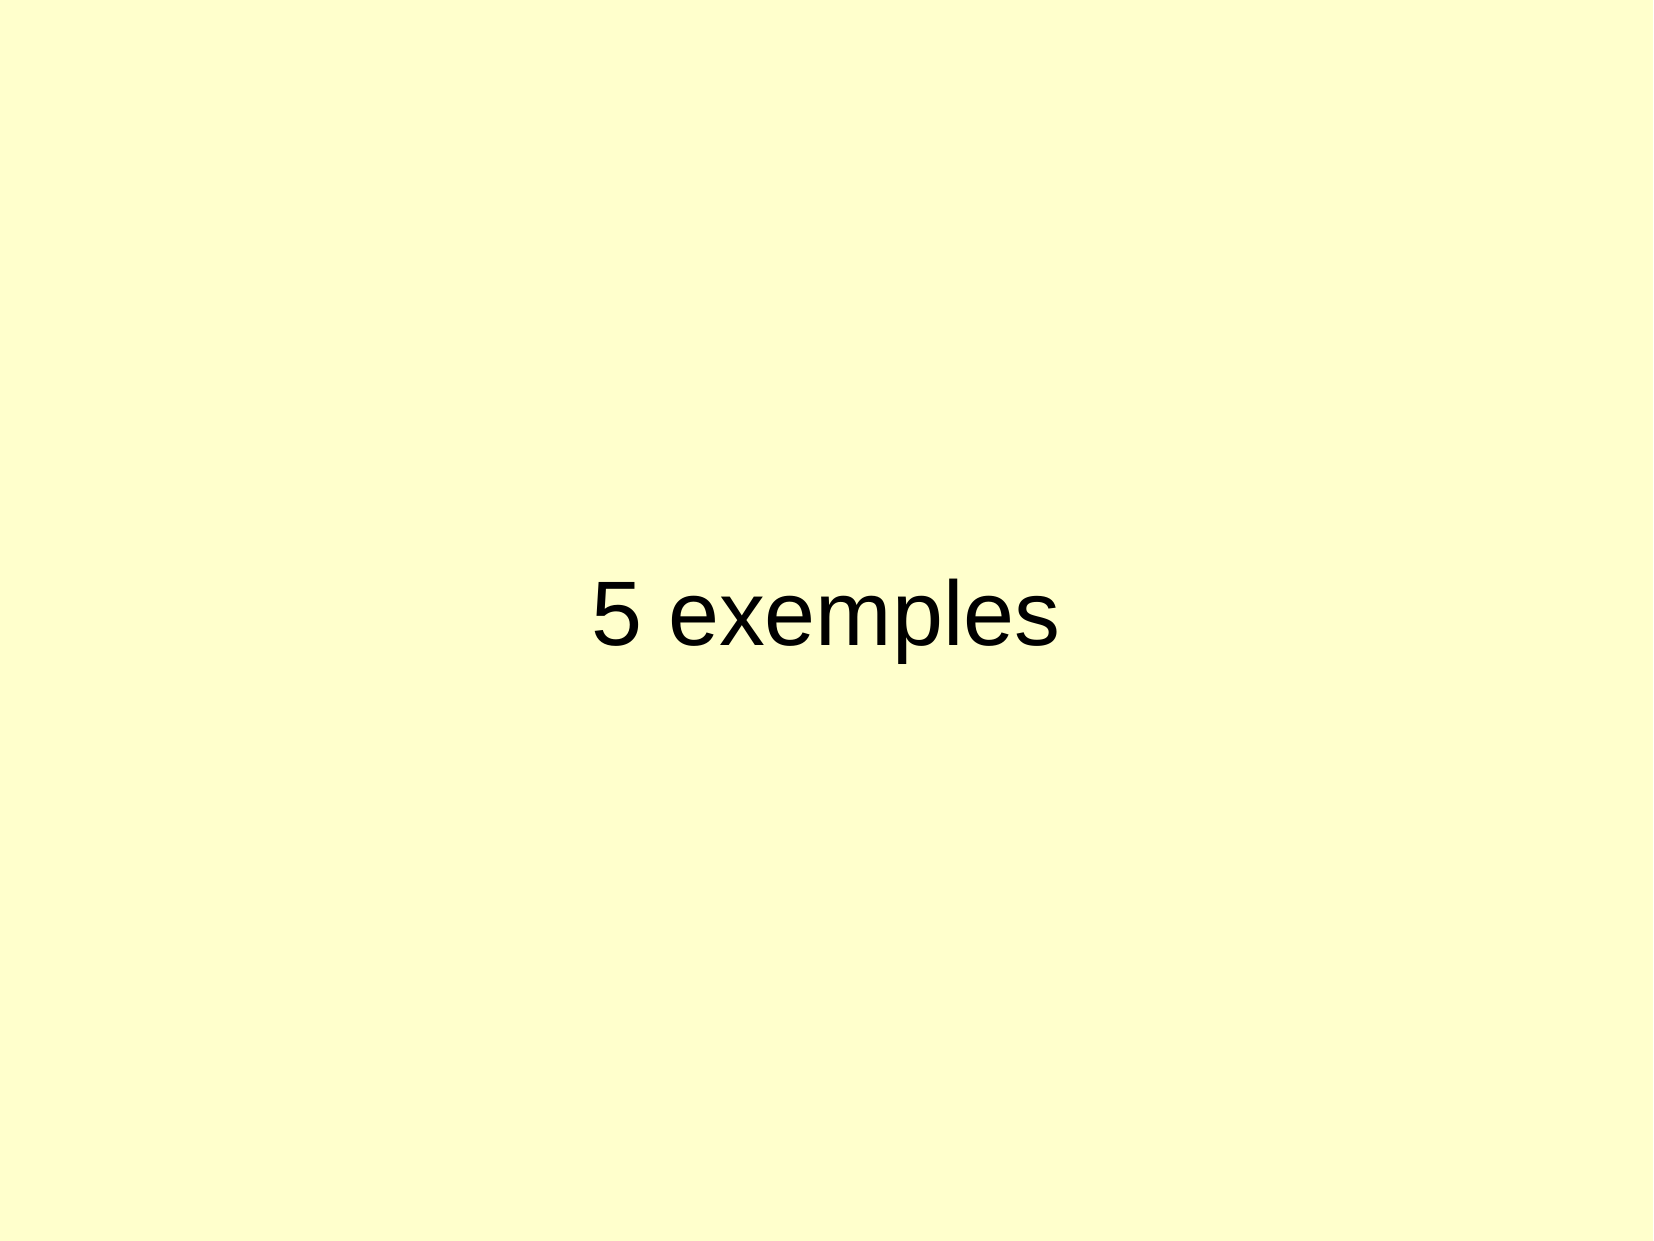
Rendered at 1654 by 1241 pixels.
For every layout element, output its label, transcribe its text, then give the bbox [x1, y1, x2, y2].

title 5 exemples [82, 510, 1571, 718]
